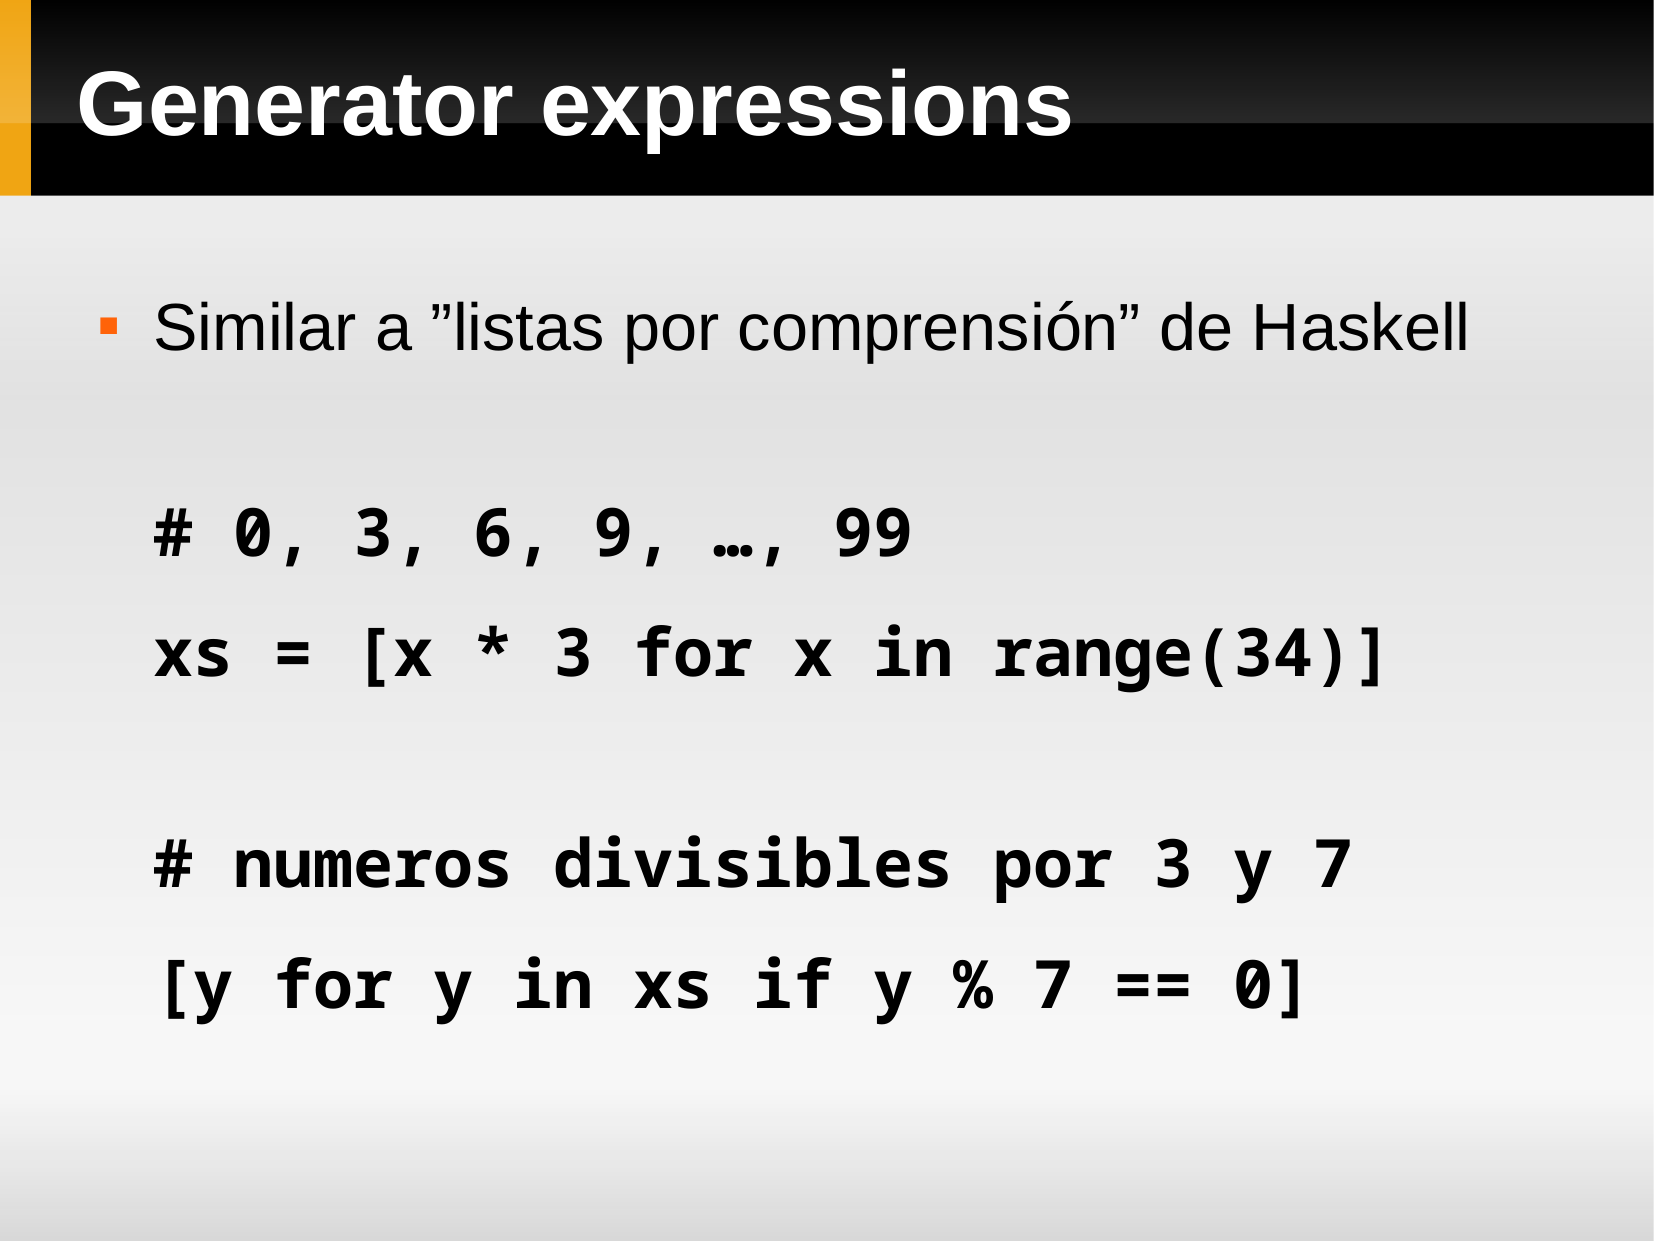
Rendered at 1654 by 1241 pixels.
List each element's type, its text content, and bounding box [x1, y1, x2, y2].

picture [0, 0, 1654, 1241]
list Similar a ”listas por comprensión” de Haskell # 0, 3, 6, 9, …, 99 xs = [x * 3 for x in range(34)] # numeros divisibles por 3 y 7 [y for y in xs if y % 7 == 0] [82, 290, 1571, 1109]
title Generator expressions [76, 0, 1565, 208]
